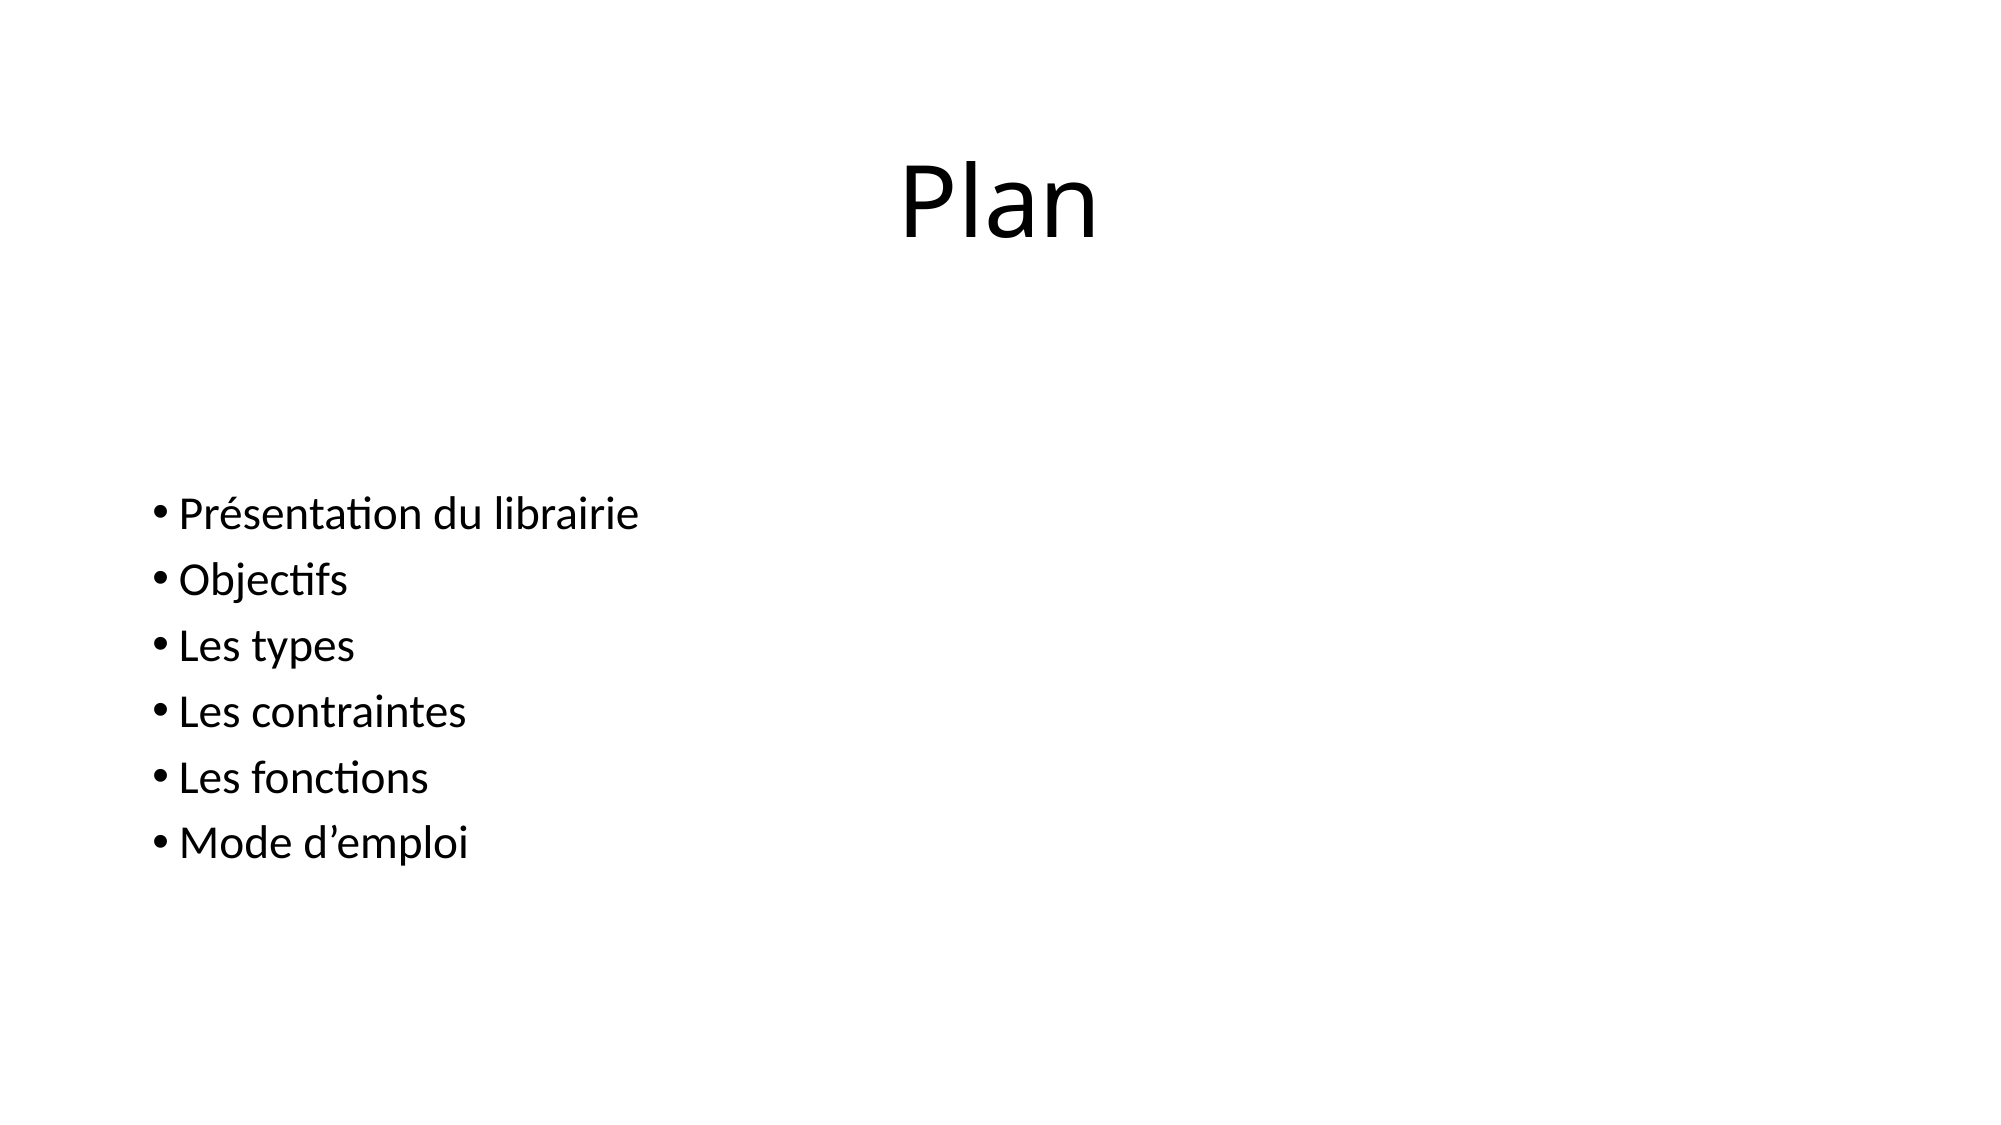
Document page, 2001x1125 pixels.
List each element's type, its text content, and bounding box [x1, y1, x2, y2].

title Plan [137, 59, 1863, 350]
list Présentation du librairie Objectifs Les types Les contraintes Les fonctions Mode d’emploi [137, 481, 1863, 880]
